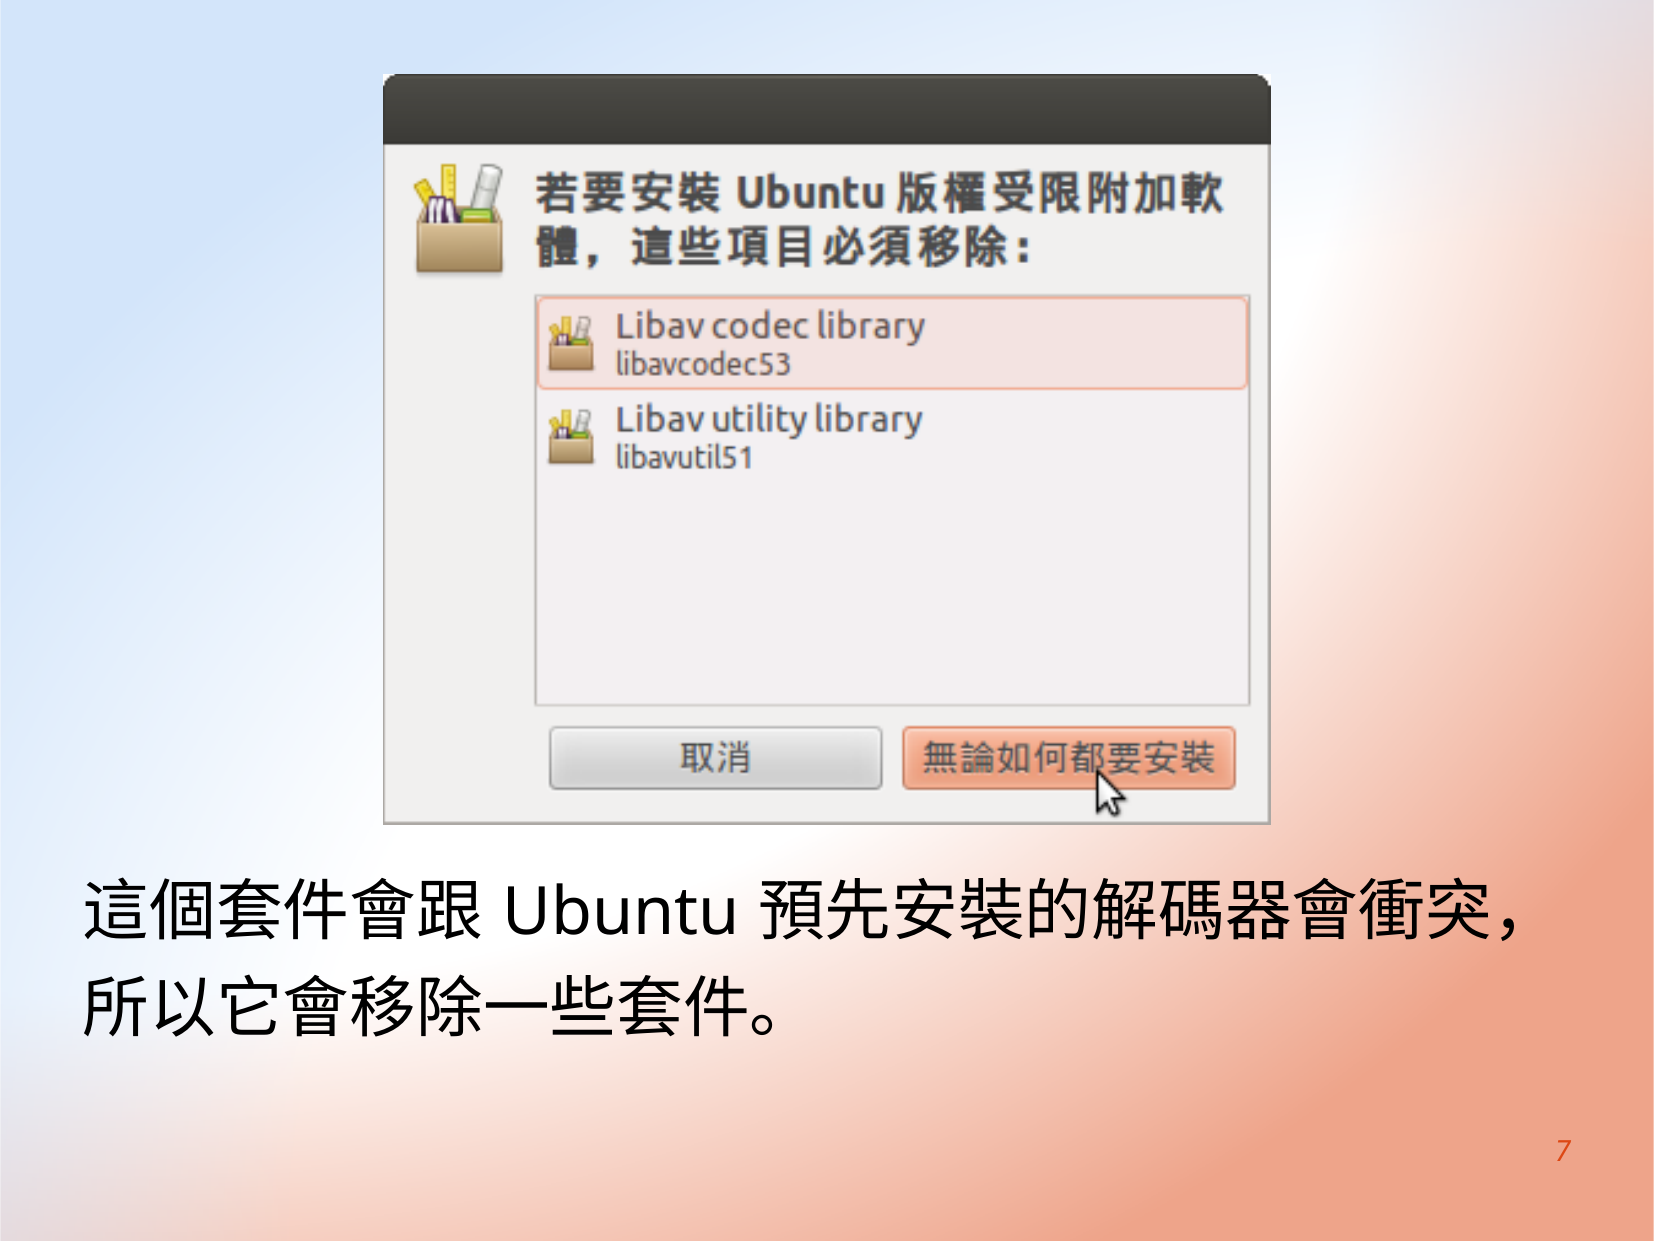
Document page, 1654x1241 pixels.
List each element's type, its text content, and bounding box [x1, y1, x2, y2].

list 這個套件會跟Ubuntu預先安裝的解碼器會衝突，所以它會移除一些套件。 [82, 857, 1571, 1201]
picture [0, 0, 1654, 1241]
